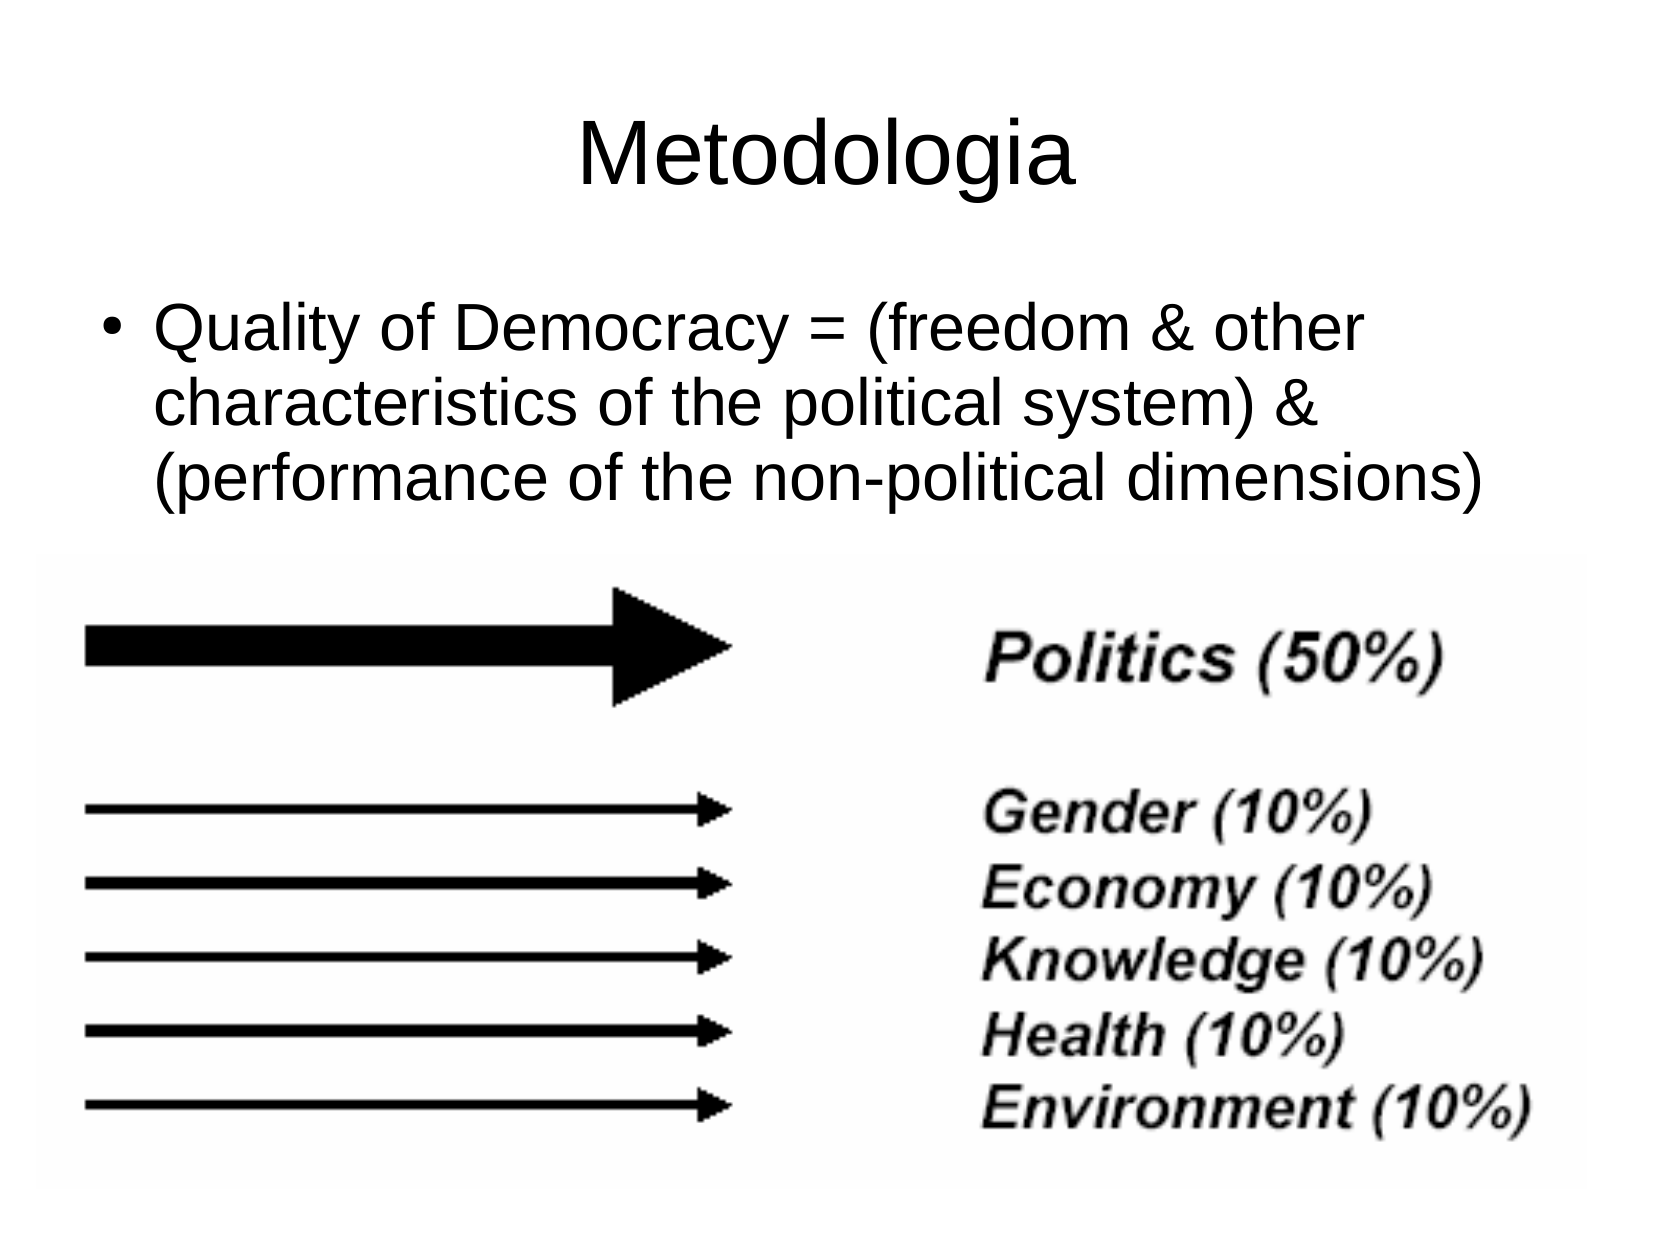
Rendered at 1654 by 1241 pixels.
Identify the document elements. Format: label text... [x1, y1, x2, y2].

list Quality of Democracy = (freedom & other characteristics of the political system) & (performance of the non-political dimensions) [82, 290, 1571, 554]
title Metodologia [82, 49, 1571, 257]
picture [36, 554, 1587, 1189]
